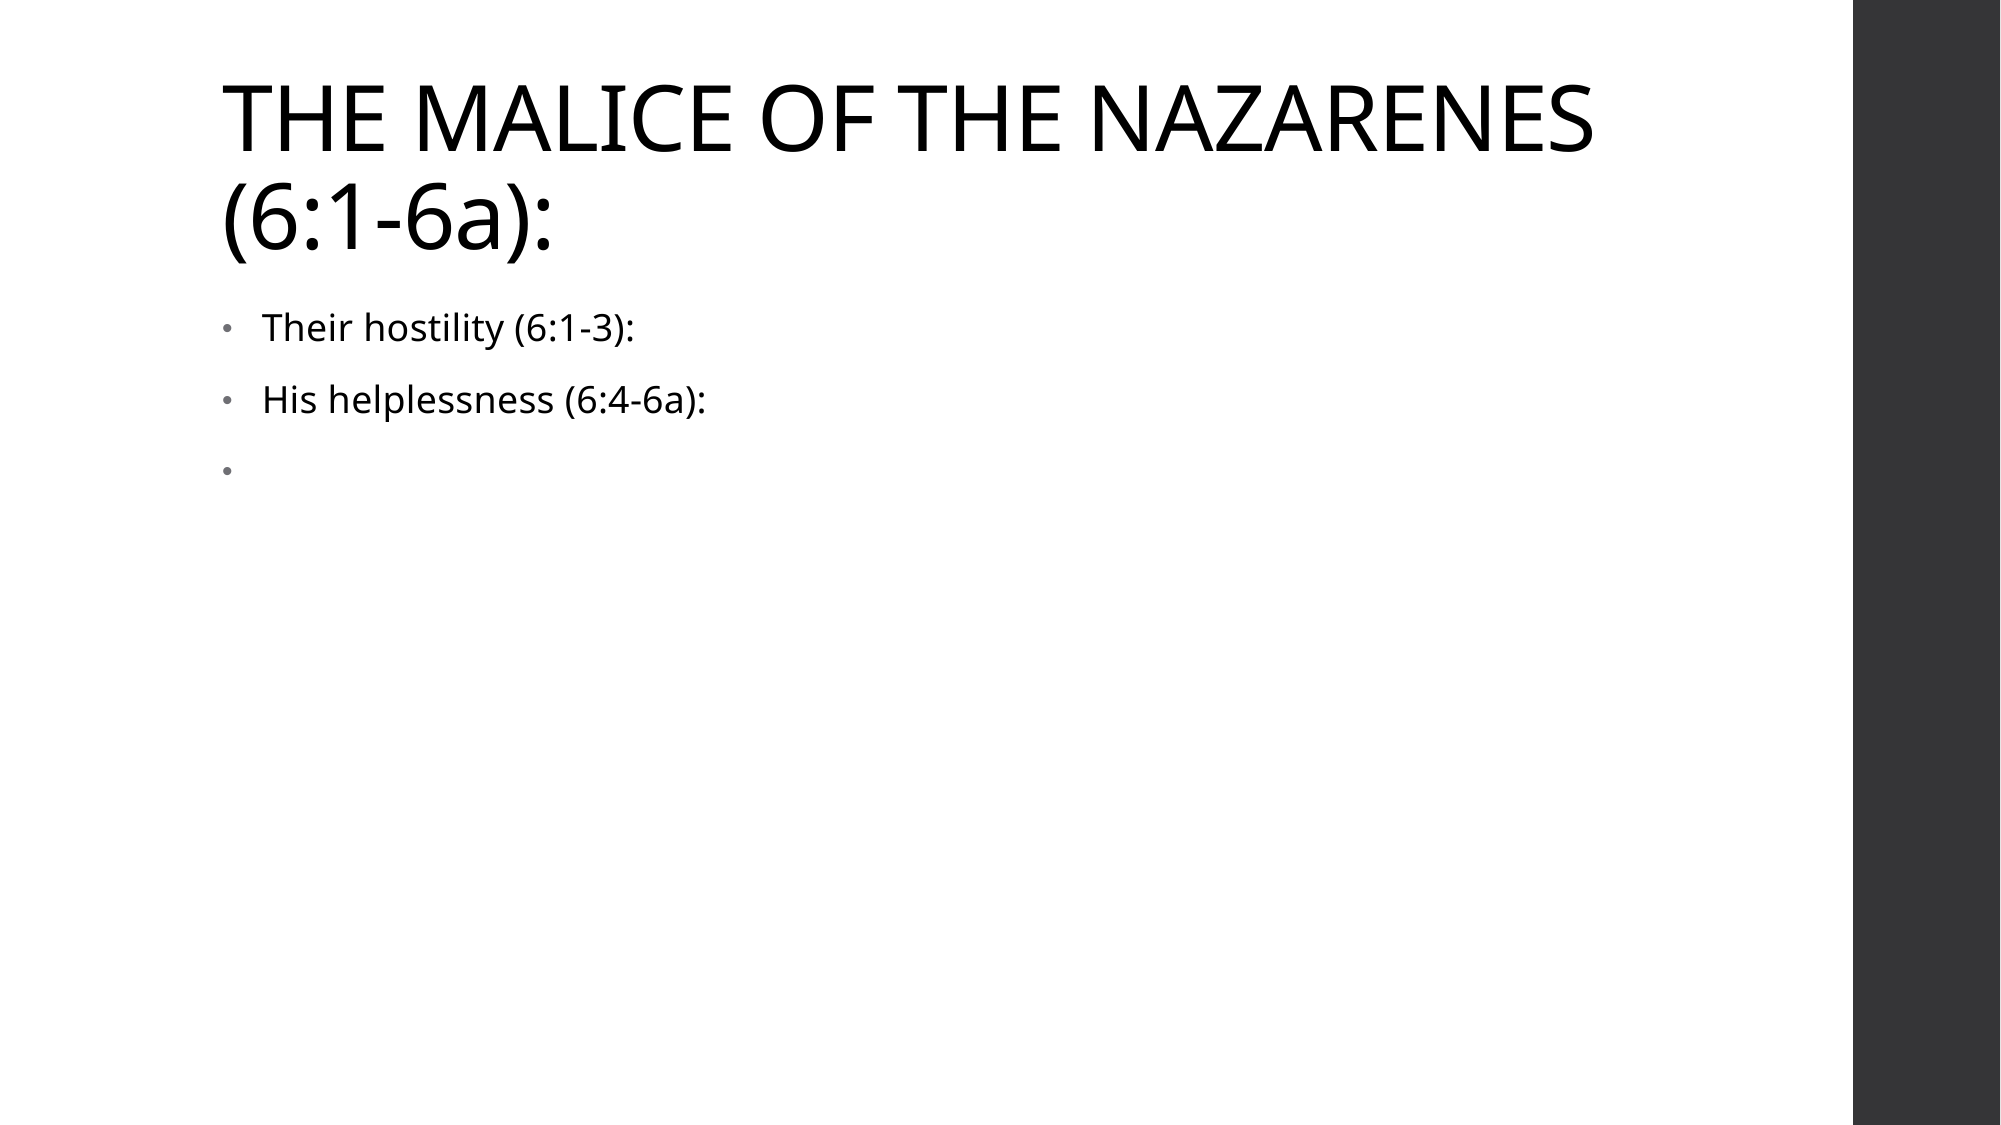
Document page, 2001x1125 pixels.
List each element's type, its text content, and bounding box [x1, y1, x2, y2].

title THE MALICE OF THE NAZARENES (6:1-6a): [206, 60, 1797, 278]
list Their hostility (6:1-3): His helplessness (6:4-6a): [206, 299, 1617, 1014]
